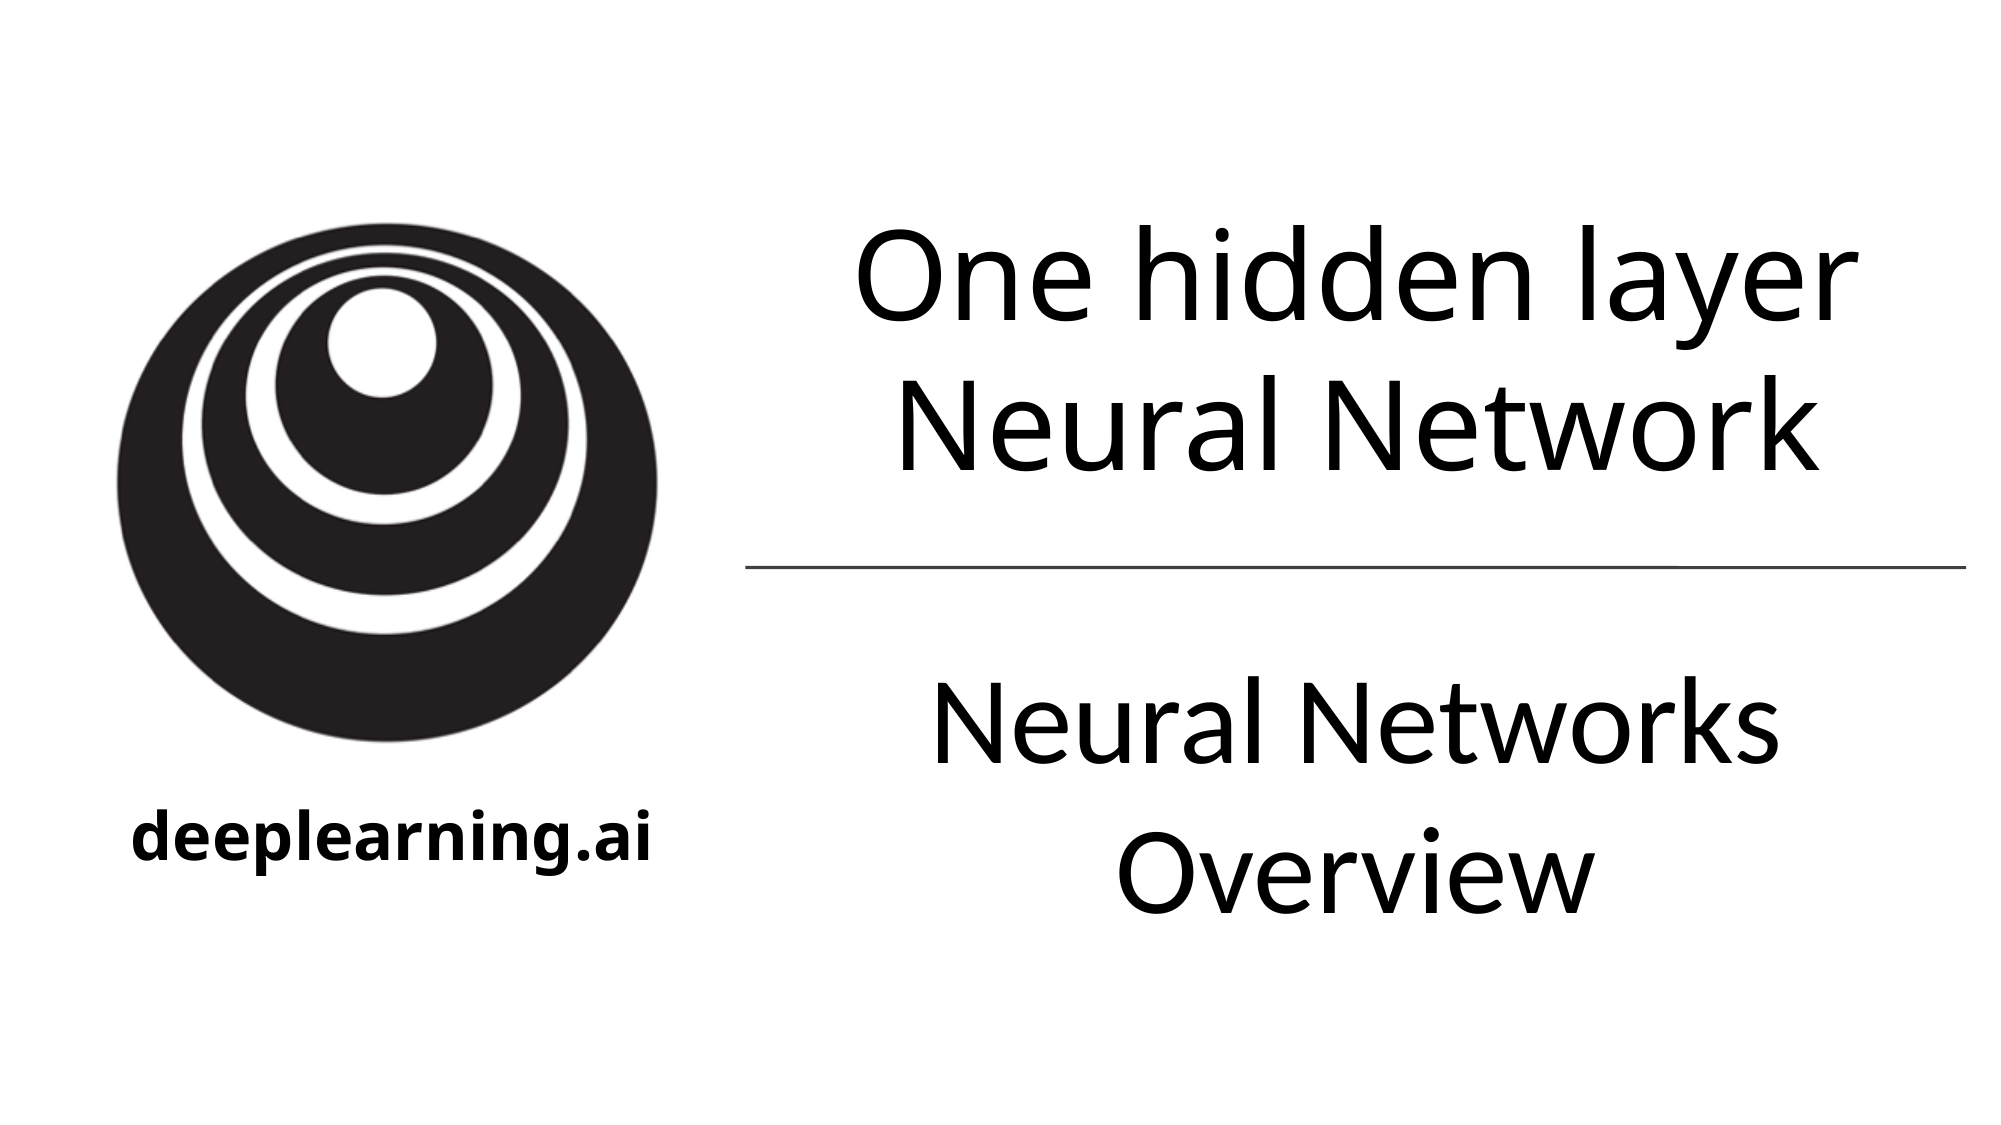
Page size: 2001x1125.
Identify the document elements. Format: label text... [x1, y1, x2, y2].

text_box Neural Networks Overview [914, 631, 1798, 947]
text_box One hidden layer Neural Network [759, 188, 1954, 503]
picture [77, 186, 708, 797]
